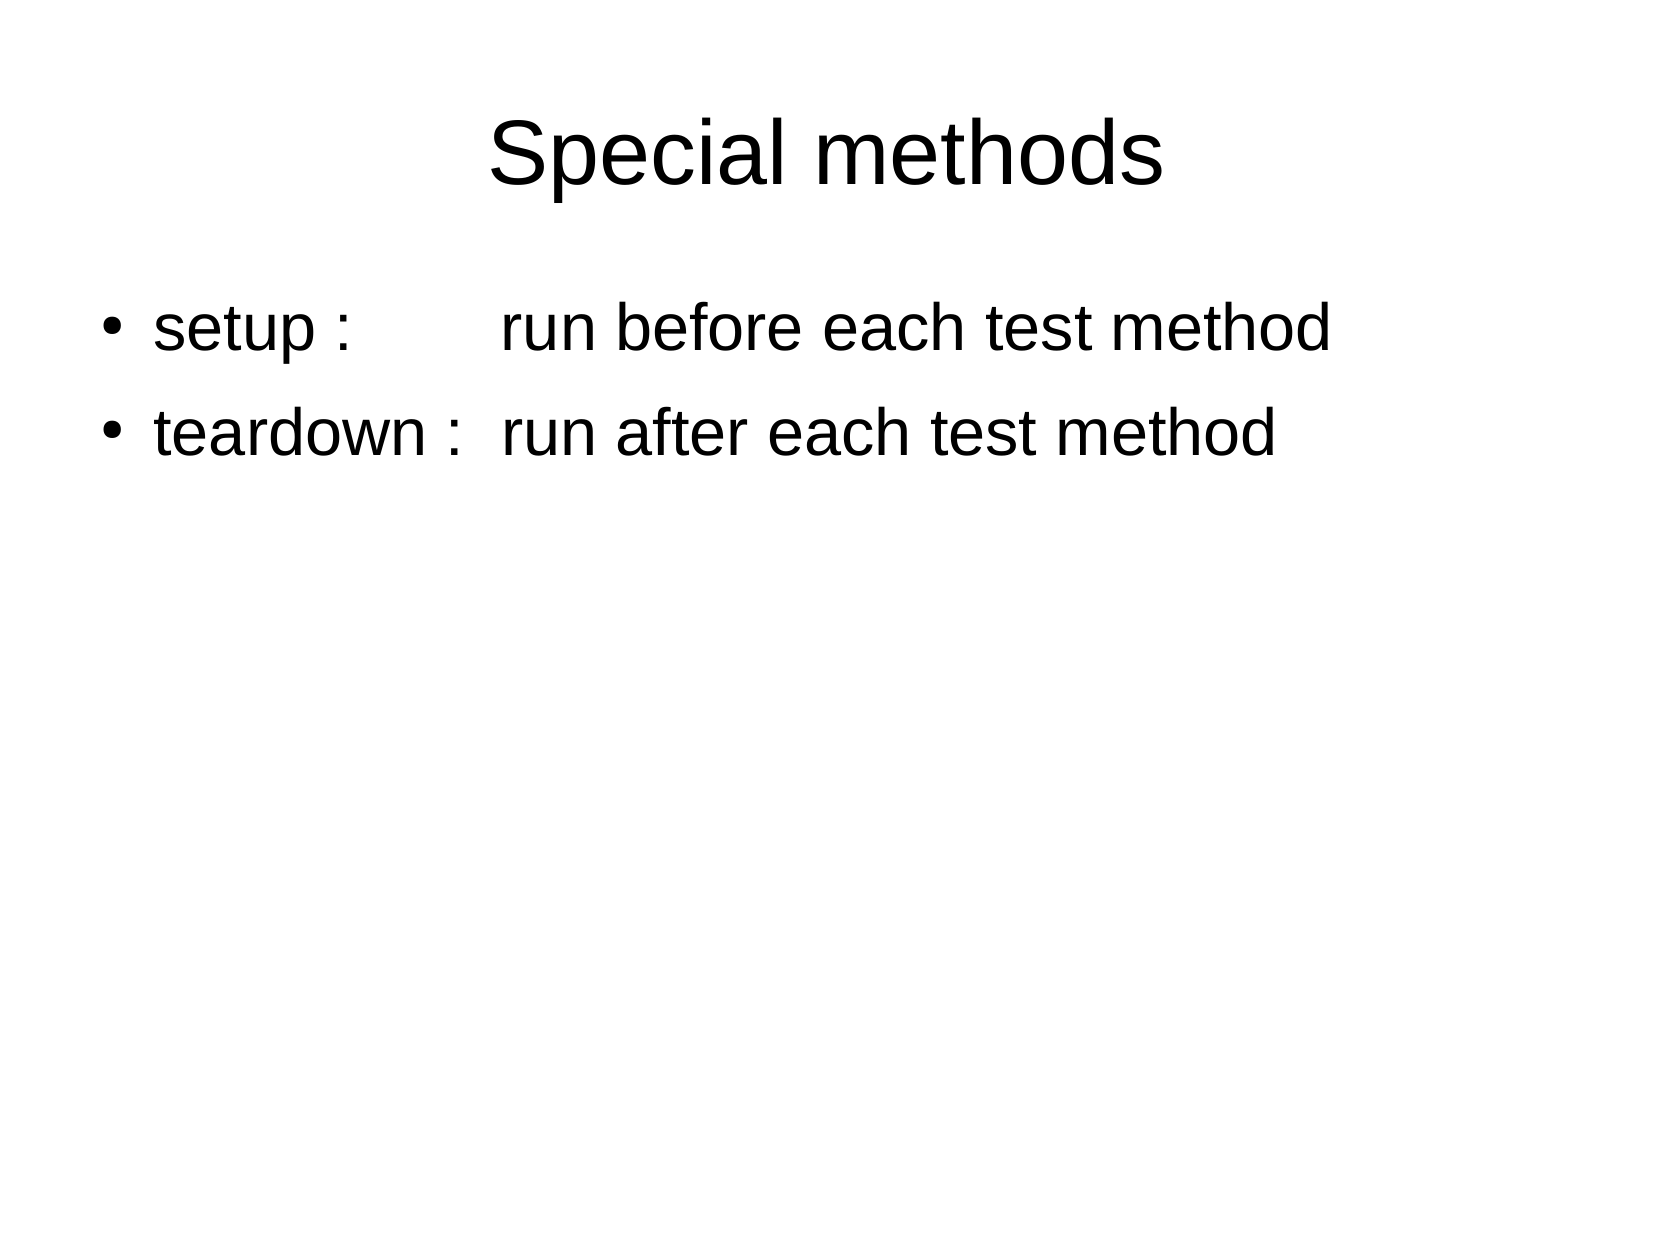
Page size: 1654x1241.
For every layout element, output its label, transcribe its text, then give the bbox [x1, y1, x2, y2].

title Special methods [82, 49, 1571, 257]
list setup : run before each test method teardown : run after each test method [82, 290, 1571, 1010]
